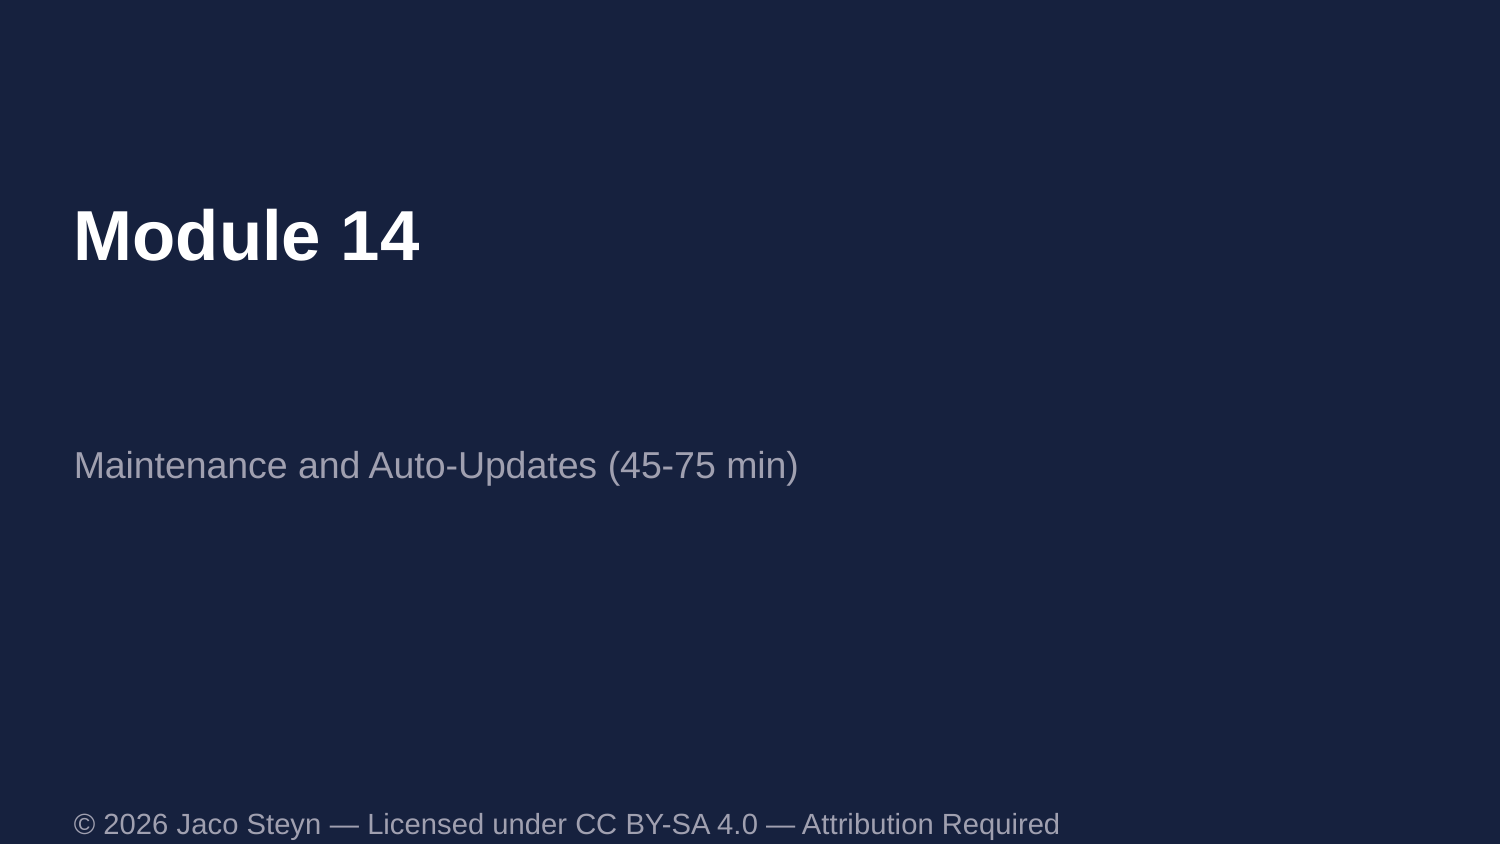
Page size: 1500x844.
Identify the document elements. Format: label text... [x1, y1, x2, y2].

text_box © 2026 Jaco Steyn — Licensed under CC BY-SA 4.0 — Attribution Required [59, 800, 1441, 836]
title Module 14 [59, 188, 1441, 426]
subtitle Maintenance and Auto-Updates (45-75 min) [59, 437, 1441, 532]
